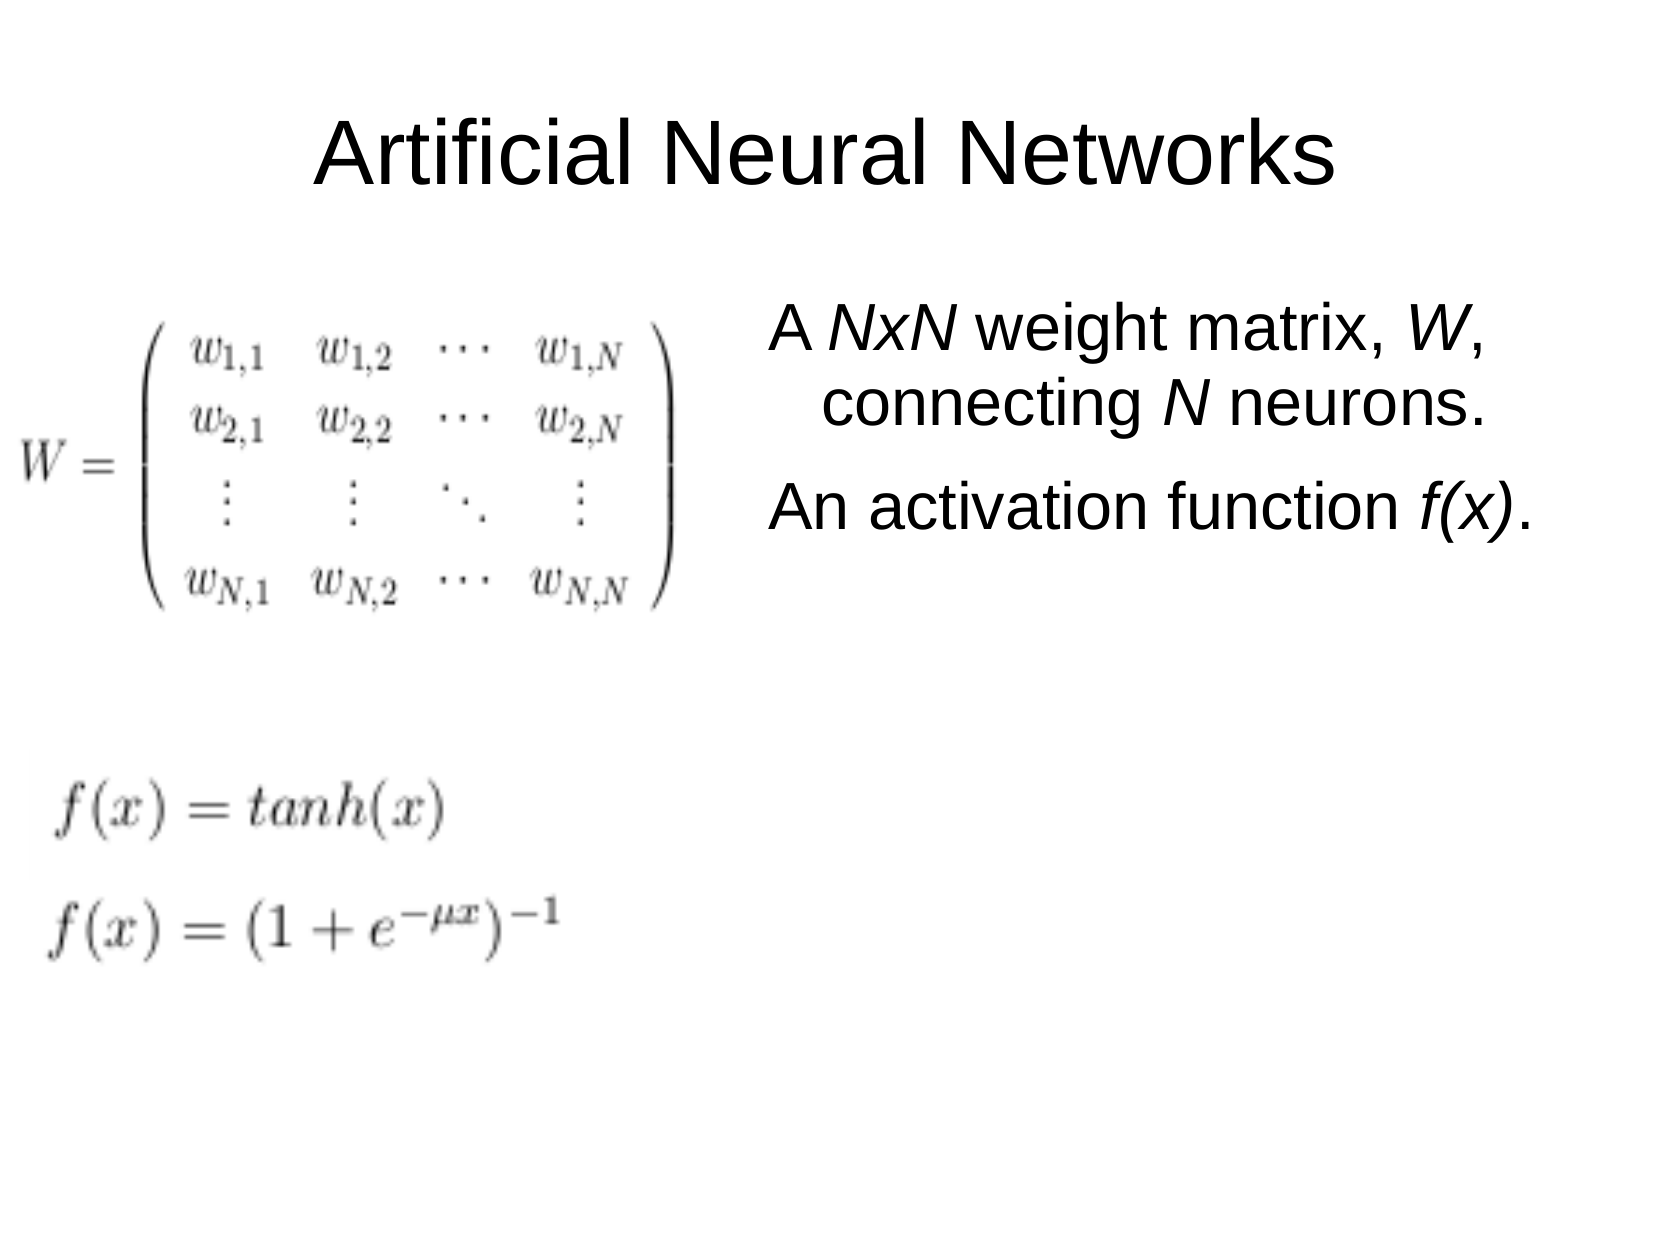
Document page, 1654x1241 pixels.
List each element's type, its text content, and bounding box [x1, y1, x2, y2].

picture [0, 309, 713, 654]
picture [28, 749, 623, 993]
title Artificial Neural Networks [82, 49, 1571, 257]
list A NxN weight matrix, W, connecting N neurons. An activation function f(x). [750, 290, 1613, 1109]
